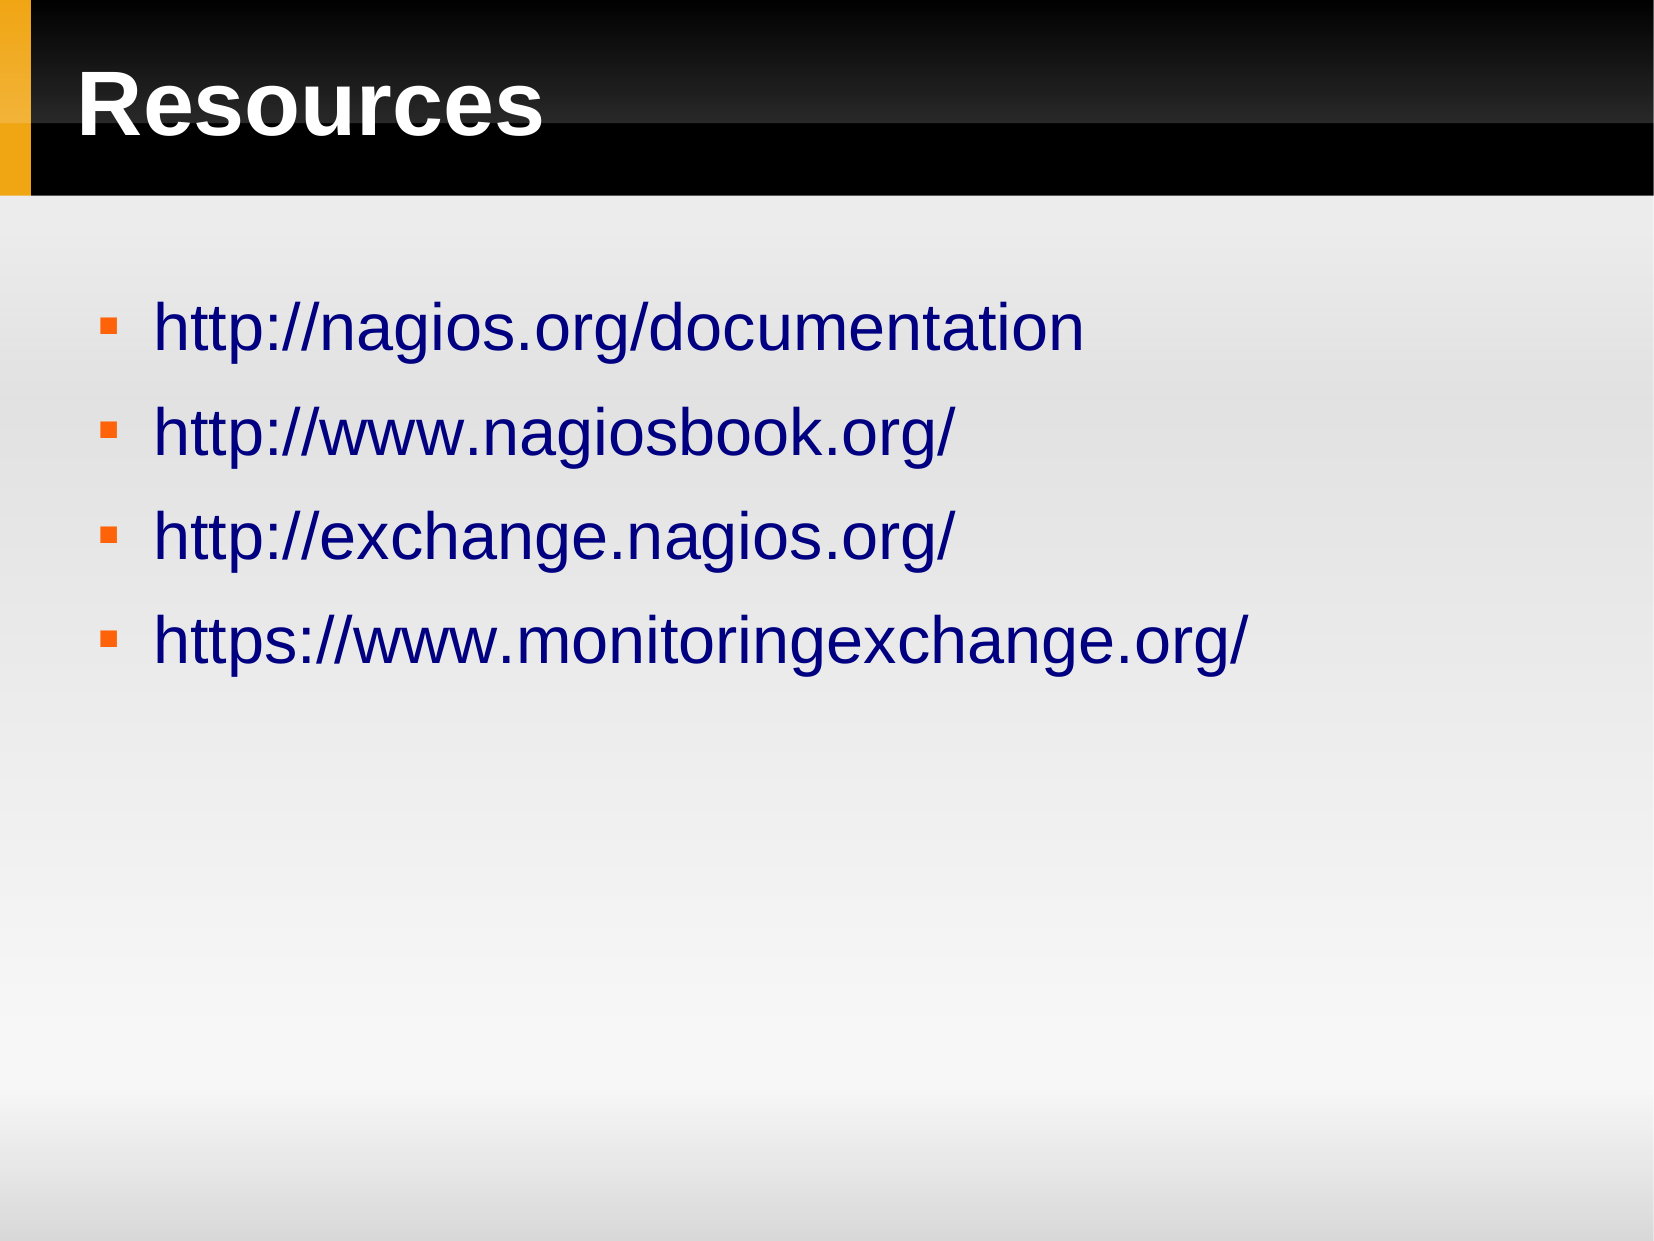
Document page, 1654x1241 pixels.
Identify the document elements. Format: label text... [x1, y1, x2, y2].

picture [0, 0, 1654, 1241]
list http://nagios.org/documentation http://www.nagiosbook.org/ http://exchange.nagios.org/ https://www.monitoringexchange.org/ [82, 290, 1571, 1109]
title Resources [76, 0, 1565, 208]
